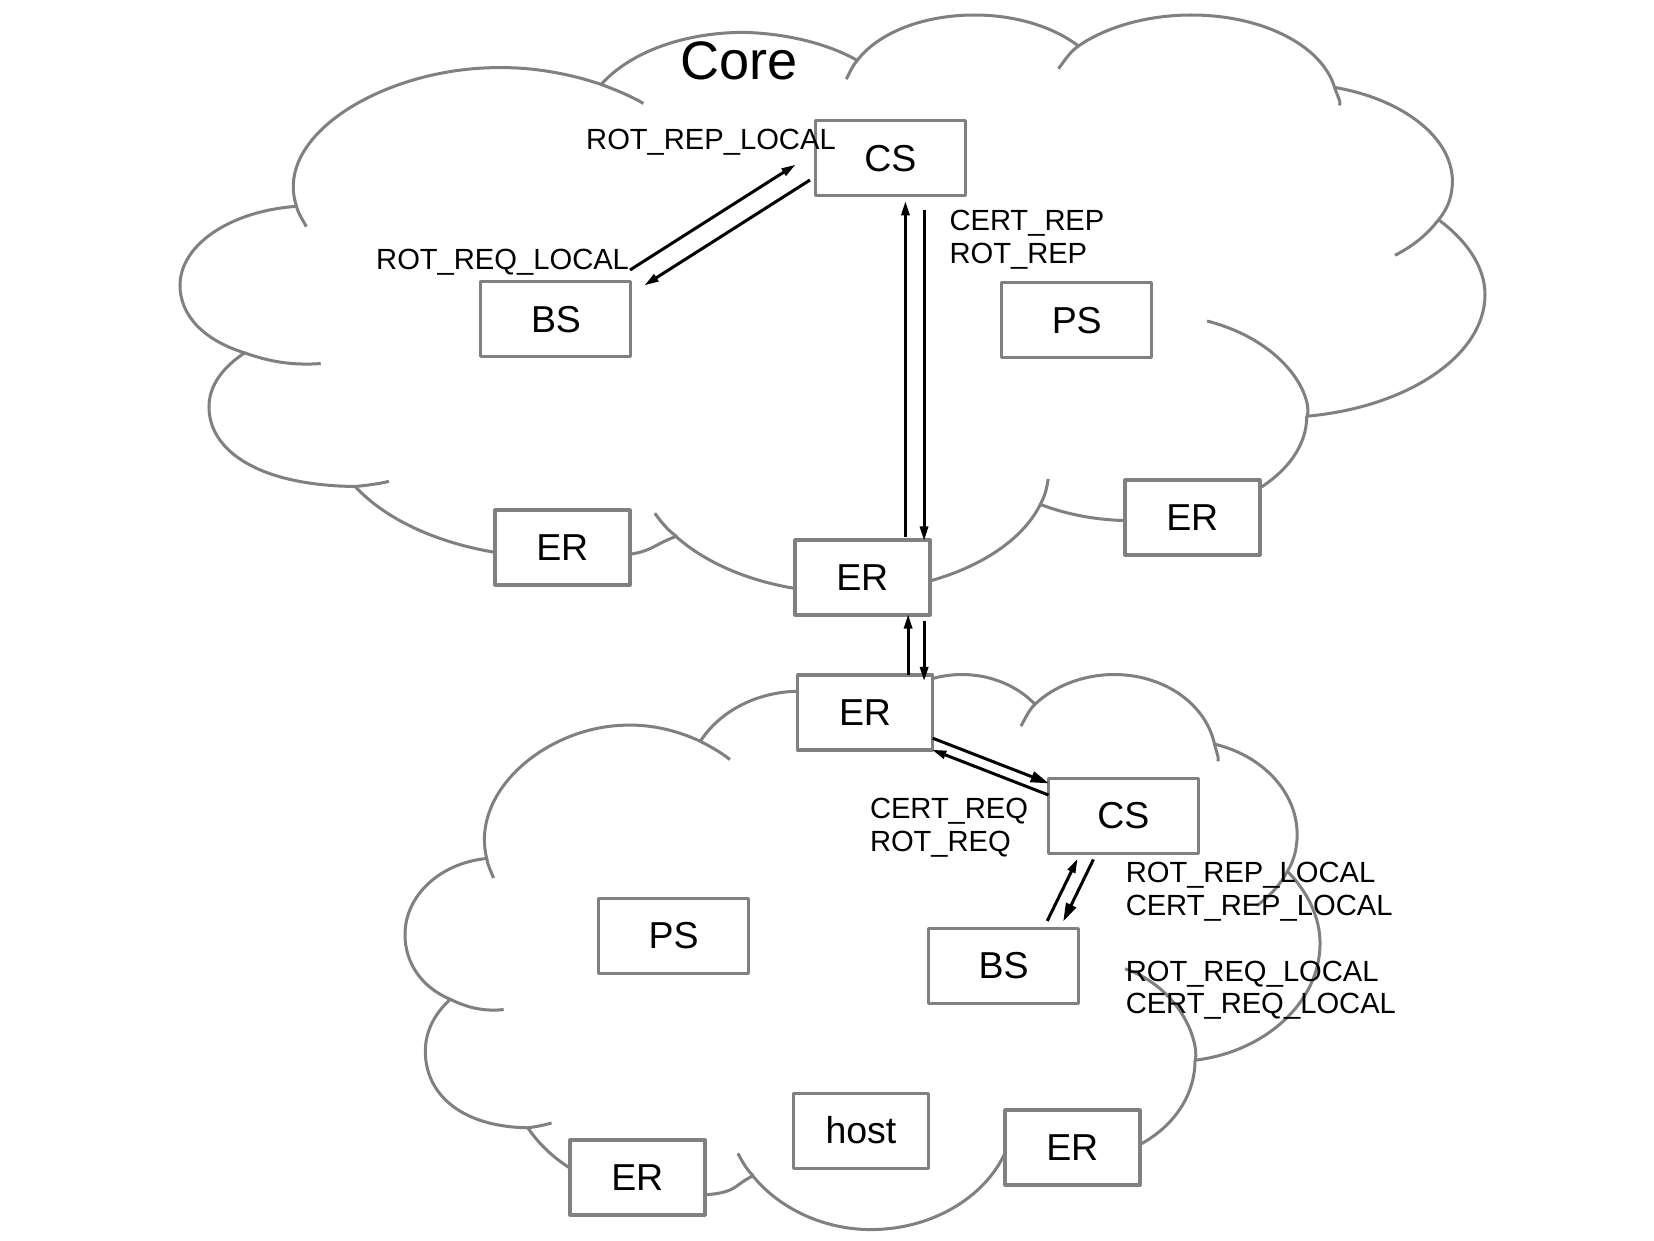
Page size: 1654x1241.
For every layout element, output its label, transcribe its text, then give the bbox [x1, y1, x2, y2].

text_box ER [1005, 1110, 1141, 1186]
text_box CS [815, 120, 966, 196]
text_box ROT_REP_LOCAL CERT_REP_LOCAL ROT_REQ_LOCAL CERT_REQ_LOCAL [1109, 847, 1414, 1030]
text_box ER [495, 510, 631, 586]
text_box BS [480, 286, 631, 357]
text_box PS [598, 898, 749, 974]
text_box CS [1048, 778, 1199, 854]
text_box ER [1125, 480, 1261, 556]
text_box BS [928, 928, 1079, 1004]
text_box ER [570, 1140, 706, 1216]
text_box ROT_REP_LOCAL [570, 114, 854, 166]
text_box ER [795, 540, 931, 616]
text_box CERT_REP ROT_REP [933, 195, 1122, 279]
text_box CERT_REQ ROT_REQ [853, 783, 1046, 867]
text_box [180, 15, 1486, 589]
text_box ER [797, 675, 933, 751]
text_box Core [663, 21, 815, 100]
text_box [933, 674, 1298, 847]
text_box host [793, 1093, 929, 1169]
text_box [933, 741, 1030, 783]
text_box PS [1001, 282, 1152, 358]
text_box [405, 691, 1273, 1230]
text_box ROT_REQ_LOCAL [360, 234, 647, 286]
